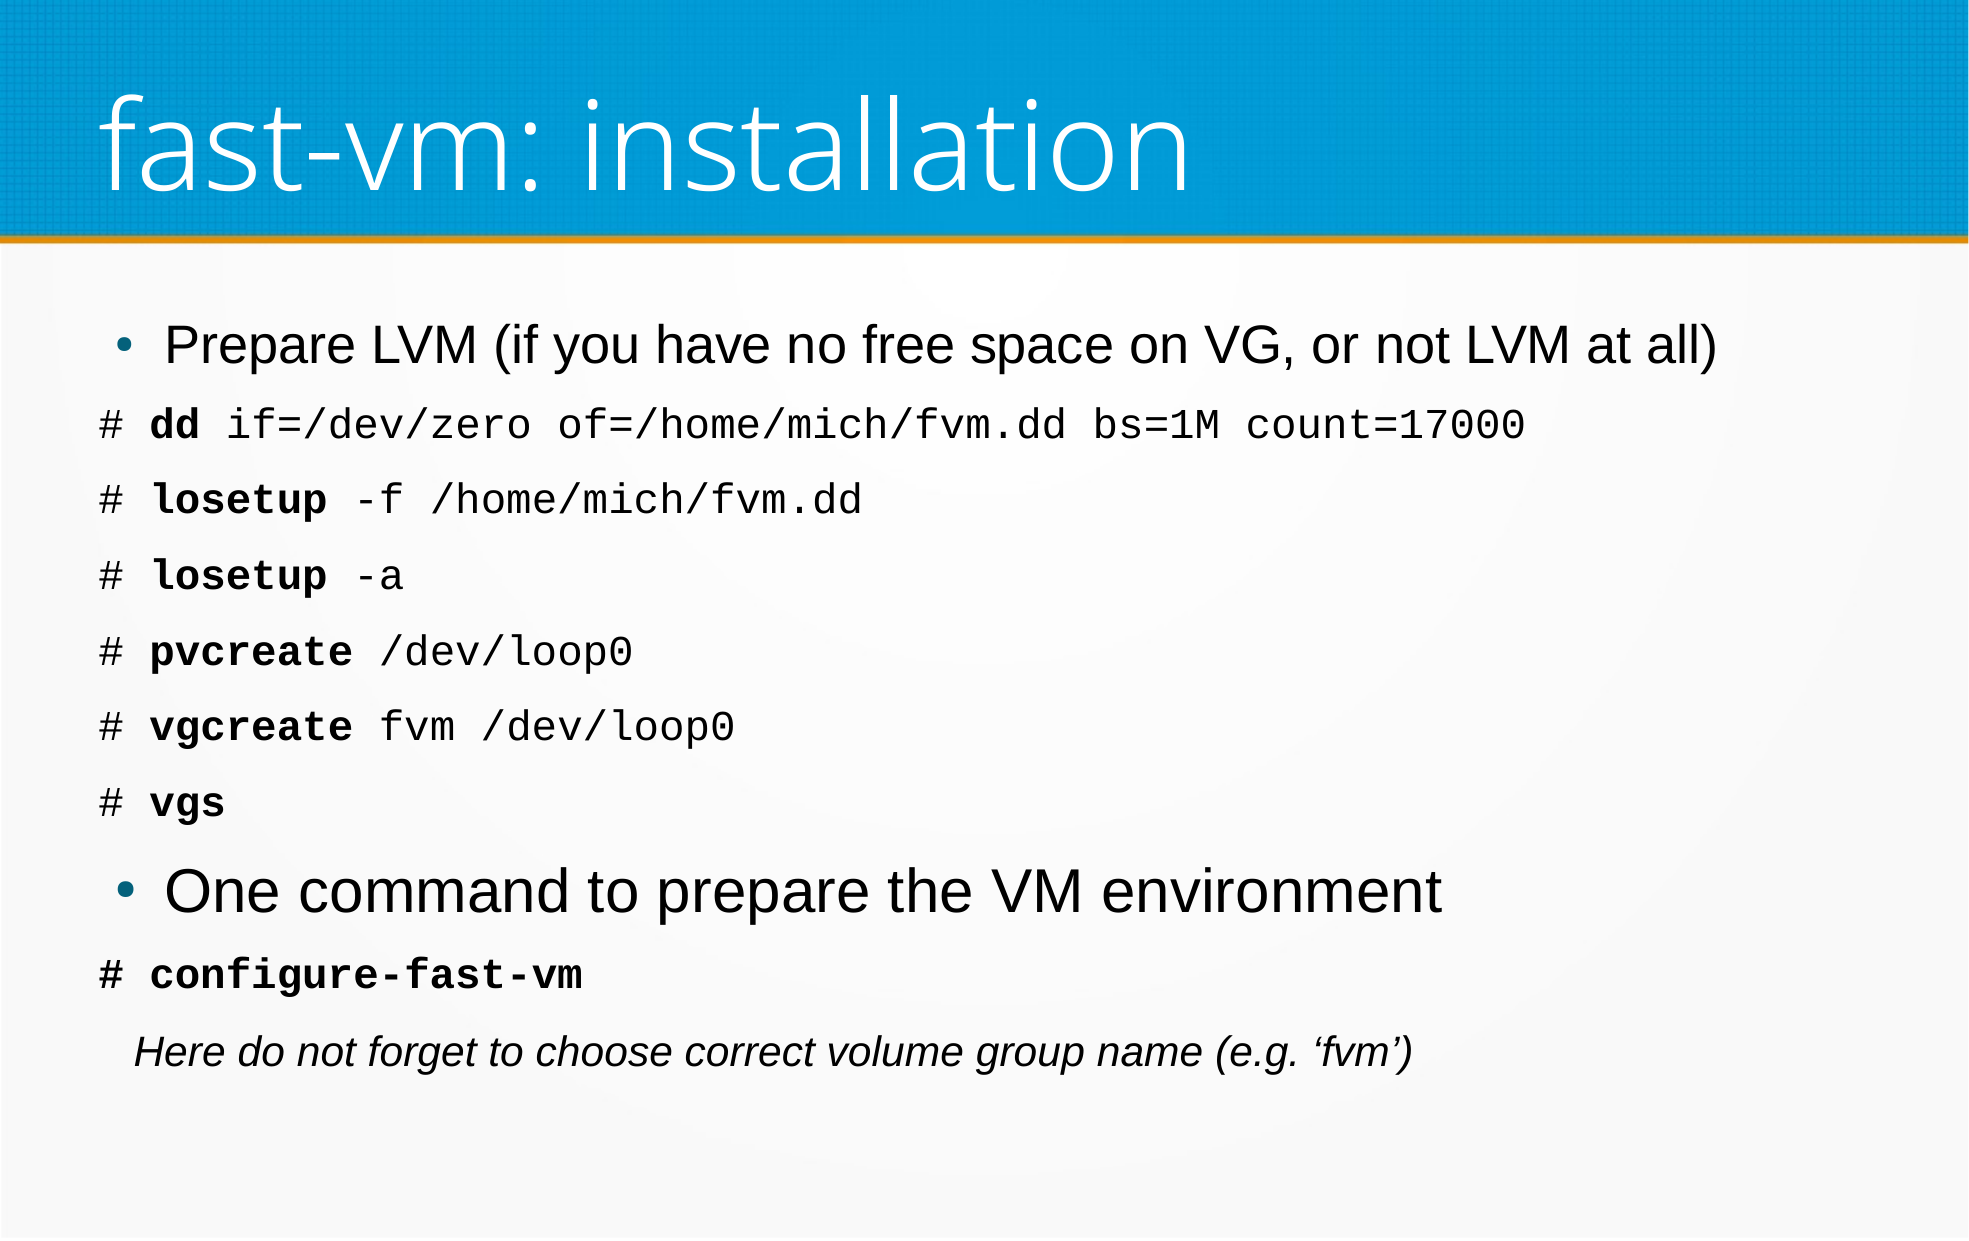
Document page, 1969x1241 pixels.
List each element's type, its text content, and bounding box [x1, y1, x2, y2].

list Prepare LVM (if you have no free space on VG, or not LVM at all) # dd if=/dev/zero of=/home/mich/fvm.dd bs=1M count=17000 # losetup -f /home/mich/fvm.dd # losetup -a # pvcreate /dev/loop0 # vgcreate fvm /dev/loop0 # vgs One command to prepare the VM environment # configure-fast-vm Here do not forget to choose correct volume group name (e.g. ‘fvm’) [98, 315, 1861, 1081]
title fast-vm: installation [98, 19, 1870, 227]
picture [0, 233, 1969, 1241]
